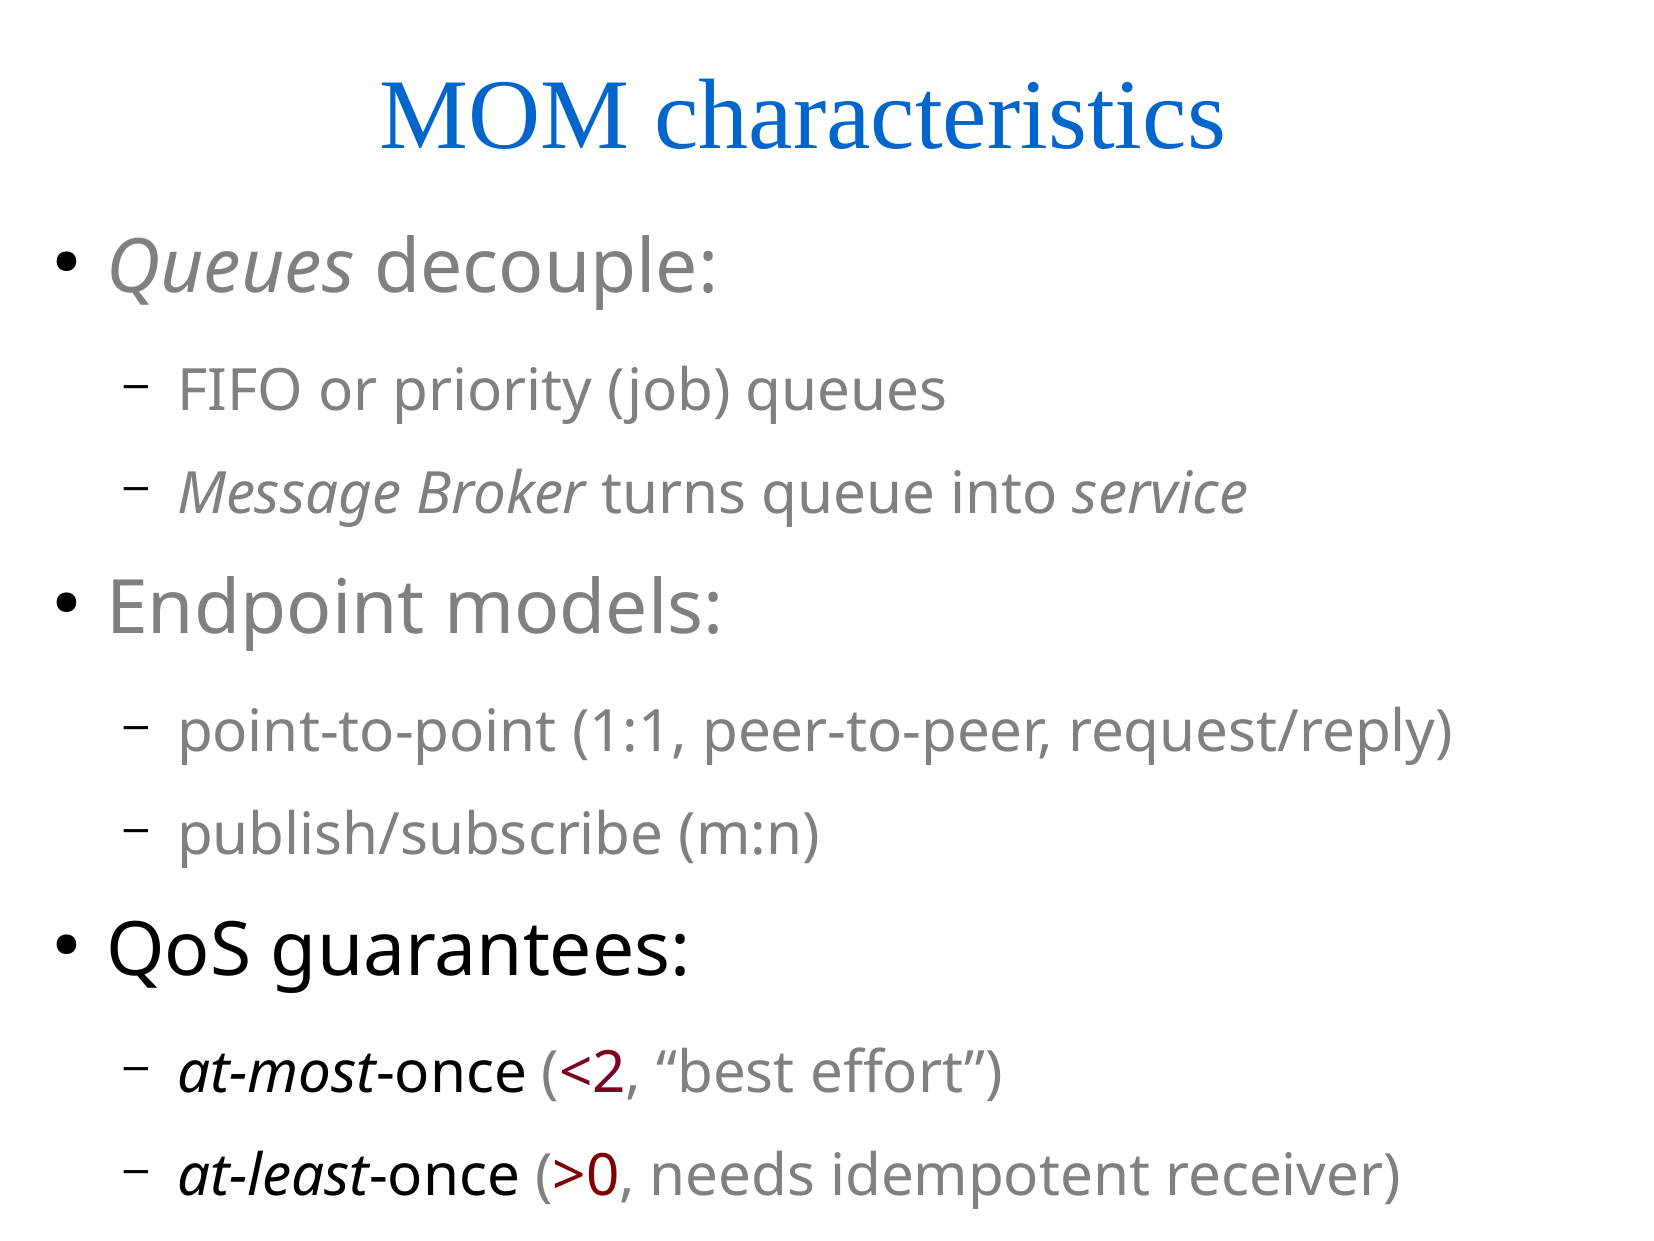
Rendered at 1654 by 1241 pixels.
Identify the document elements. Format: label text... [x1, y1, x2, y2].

list Queues decouple: FIFO or priority (job) queues Message Broker turns queue into service Endpoint models: point-to-point (1:1, peer-to-peer, request/reply) publish/subscribe (m:n) QoS guarantees: at-most-once (<2, “best effort”) at-least-once (>0, needs idempotent receiver) once-and-once-only (== 1) [35, 212, 1607, 1193]
title MOM characteristics [59, 40, 1548, 189]
